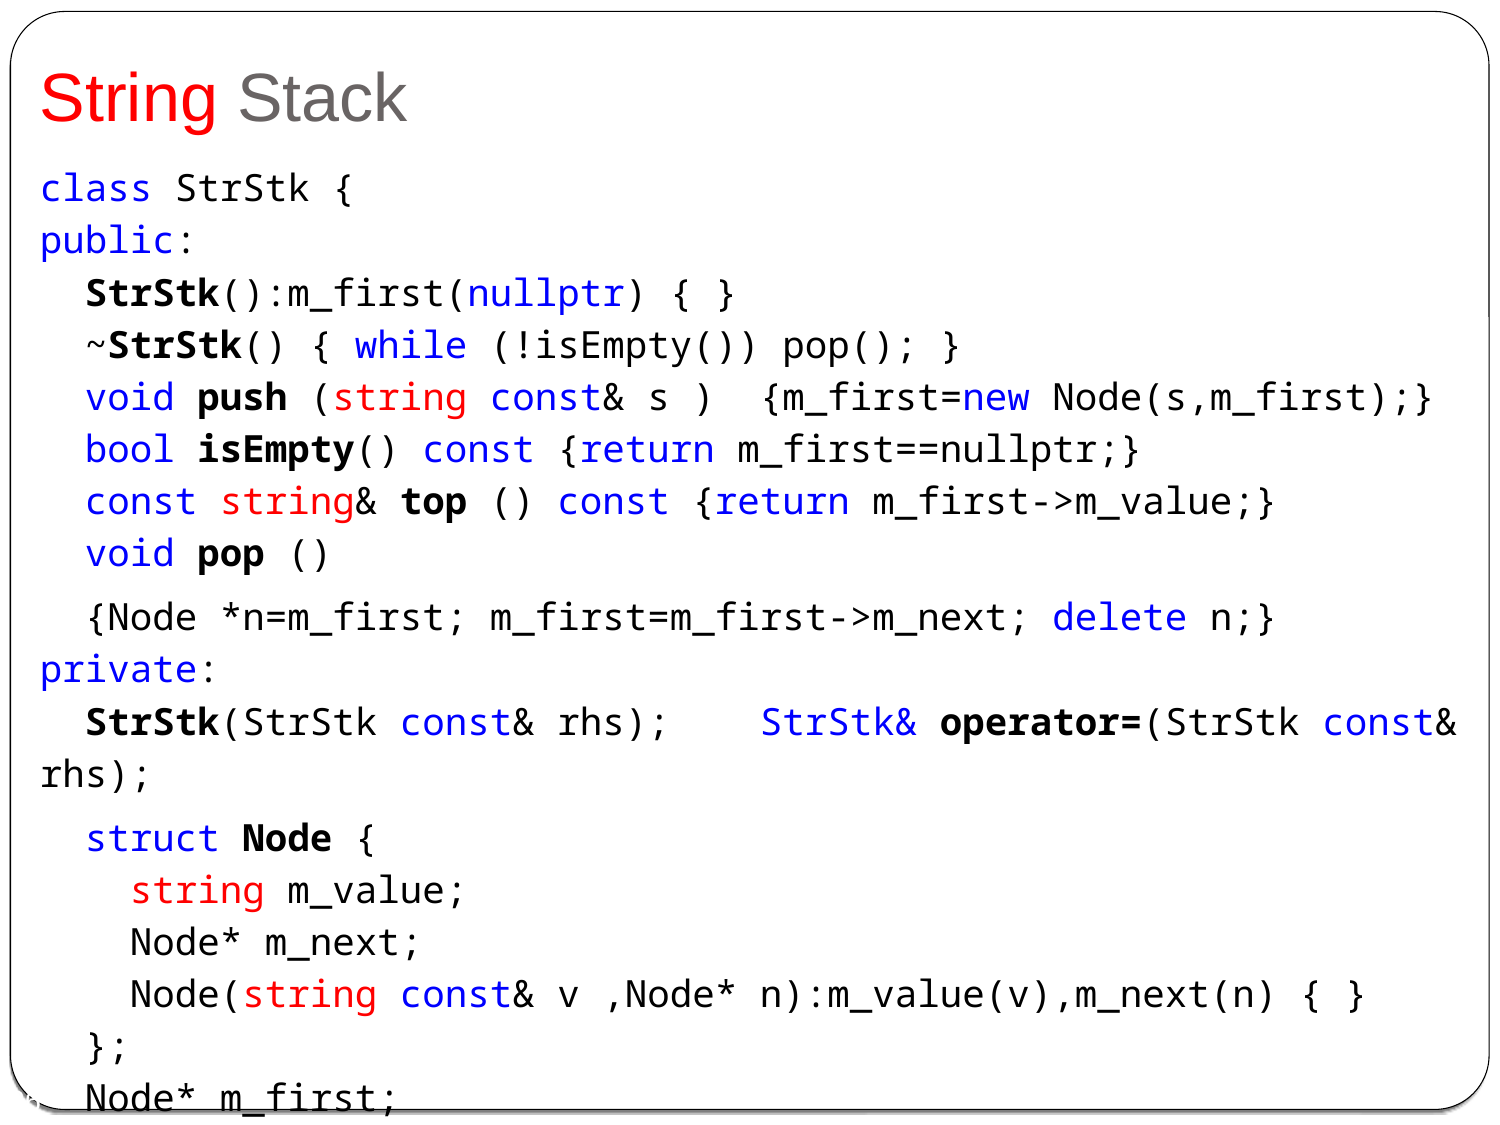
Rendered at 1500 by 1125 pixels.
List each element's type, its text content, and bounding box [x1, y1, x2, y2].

title String Stack [24, 45, 1450, 149]
slide_number <number> [0, 1074, 50, 1125]
list class StrStk { public: StrStk():m_first(nullptr) { } ~StrStk() { while (!isEmpty()) pop(); } void push (string const& s ) {m_first=new Node(s,m_first);} bool isEmpty() const {return m_first==nullptr;} const string& top () const {return m_first->m_value;} void pop () {Node *n=m_first; m_first=m_first->m_next; delete n;} private: StrStk(StrStk const& rhs); StrStk& operator=(StrStk const& rhs); struct Node { string m_value; Node* m_next; Node(string const& v ,Node* n):m_value(v),m_next(n) { } }; Node* m_first; }; [24, 149, 1475, 1088]
